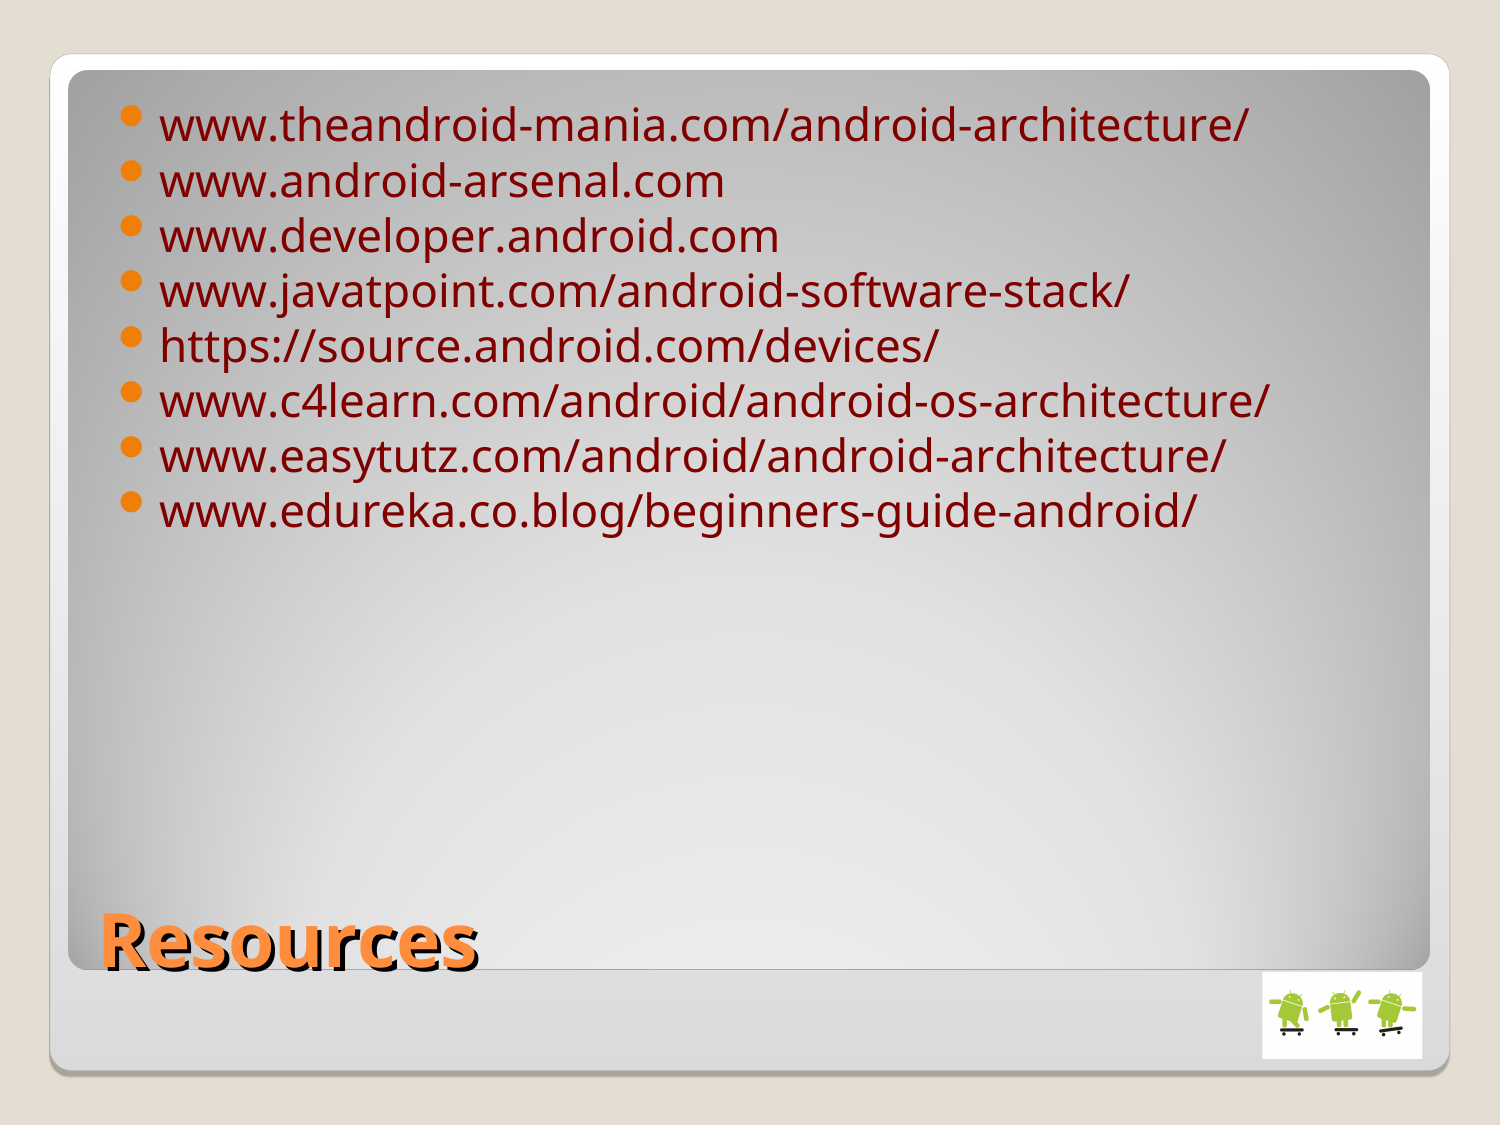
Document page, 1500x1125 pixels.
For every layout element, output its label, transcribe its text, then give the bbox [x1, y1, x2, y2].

text_box www.theandroid-mania.com/android-architecture/ www.android-arsenal.com www.developer.android.com www.javatpoint.com/android-software-stack/ https://source.android.com/devices/ www.c4learn.com/android/android-os-architecture/ www.easytutz.com/android/android-architecture/ www.edureka.co.blog/beginners-guide-android/ [87, 86, 1426, 826]
picture [67, 69, 1431, 970]
text_box Resources [82, 817, 1426, 991]
picture [1262, 972, 1423, 1059]
